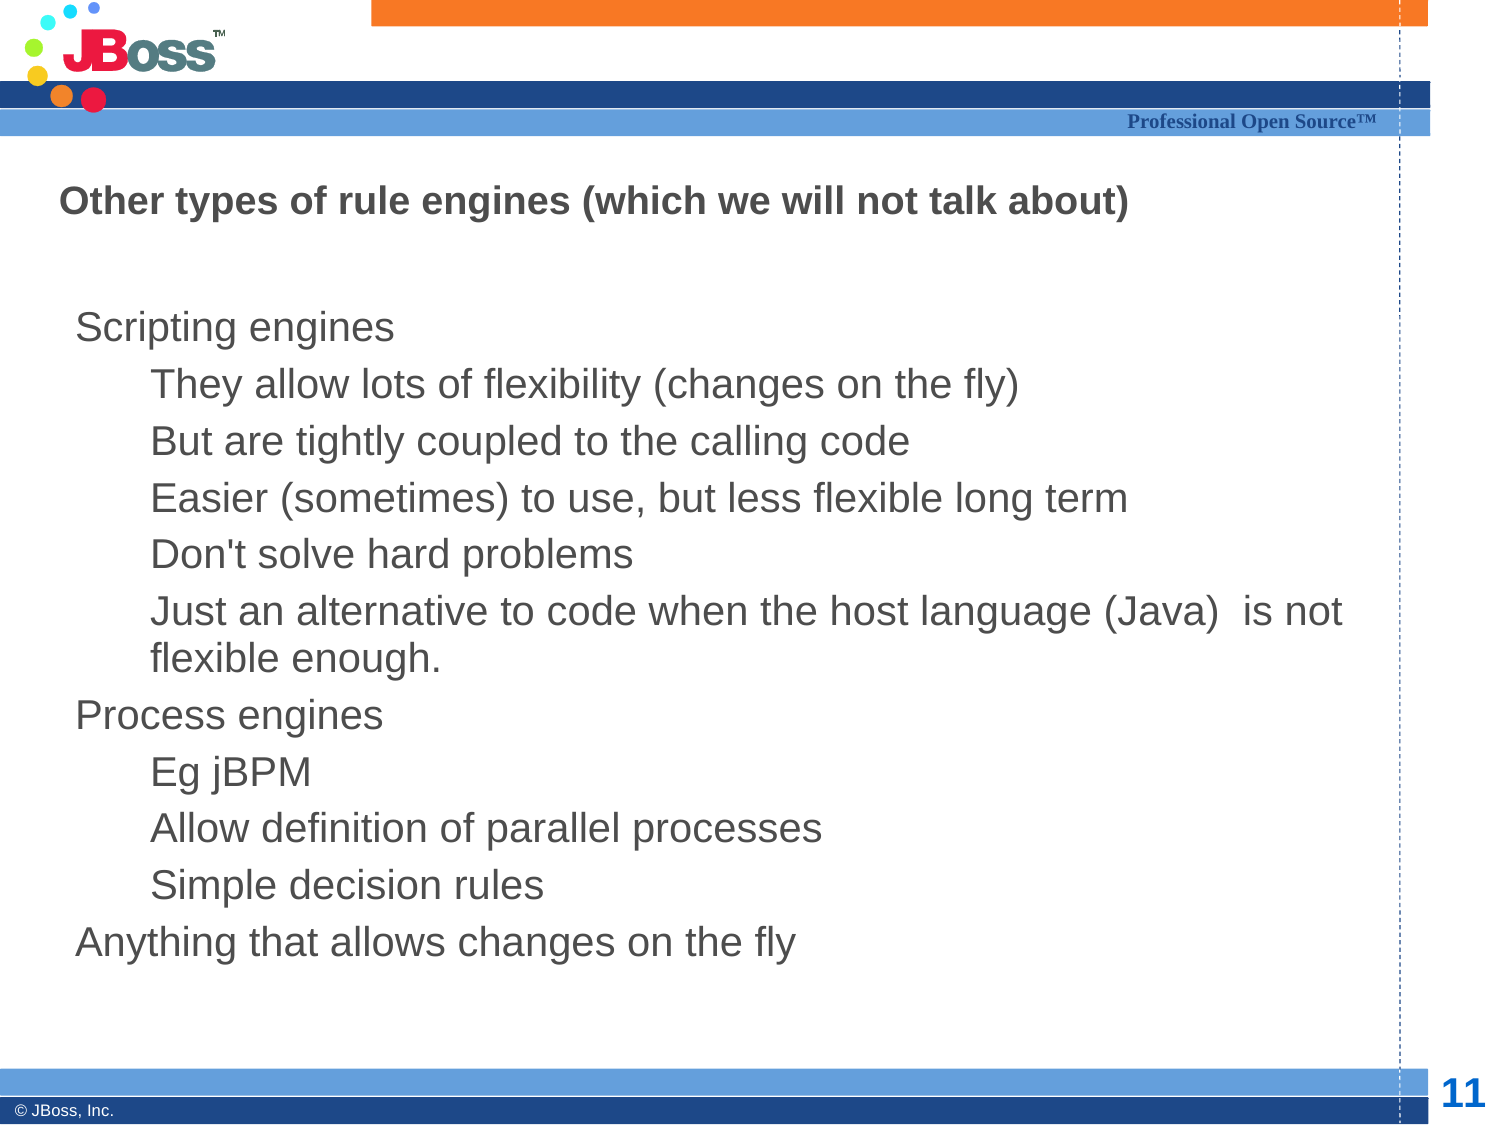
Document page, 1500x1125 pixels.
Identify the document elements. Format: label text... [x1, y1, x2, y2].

title Other types of rule engines (which we will not talk about) [59, 118, 1347, 284]
subtitle Scripting engines They allow lots of flexibility (changes on the fly) But are tightly coupled to the calling code Easier (sometimes) to use, but less flexible long term Don't solve hard problems Just an alternative to code when the host language (Java) is not flexible enough. Process engines Eg jBPM Allow definition of parallel processes Simple decision rules Anything that allows changes on the fly [75, 263, 1425, 1006]
